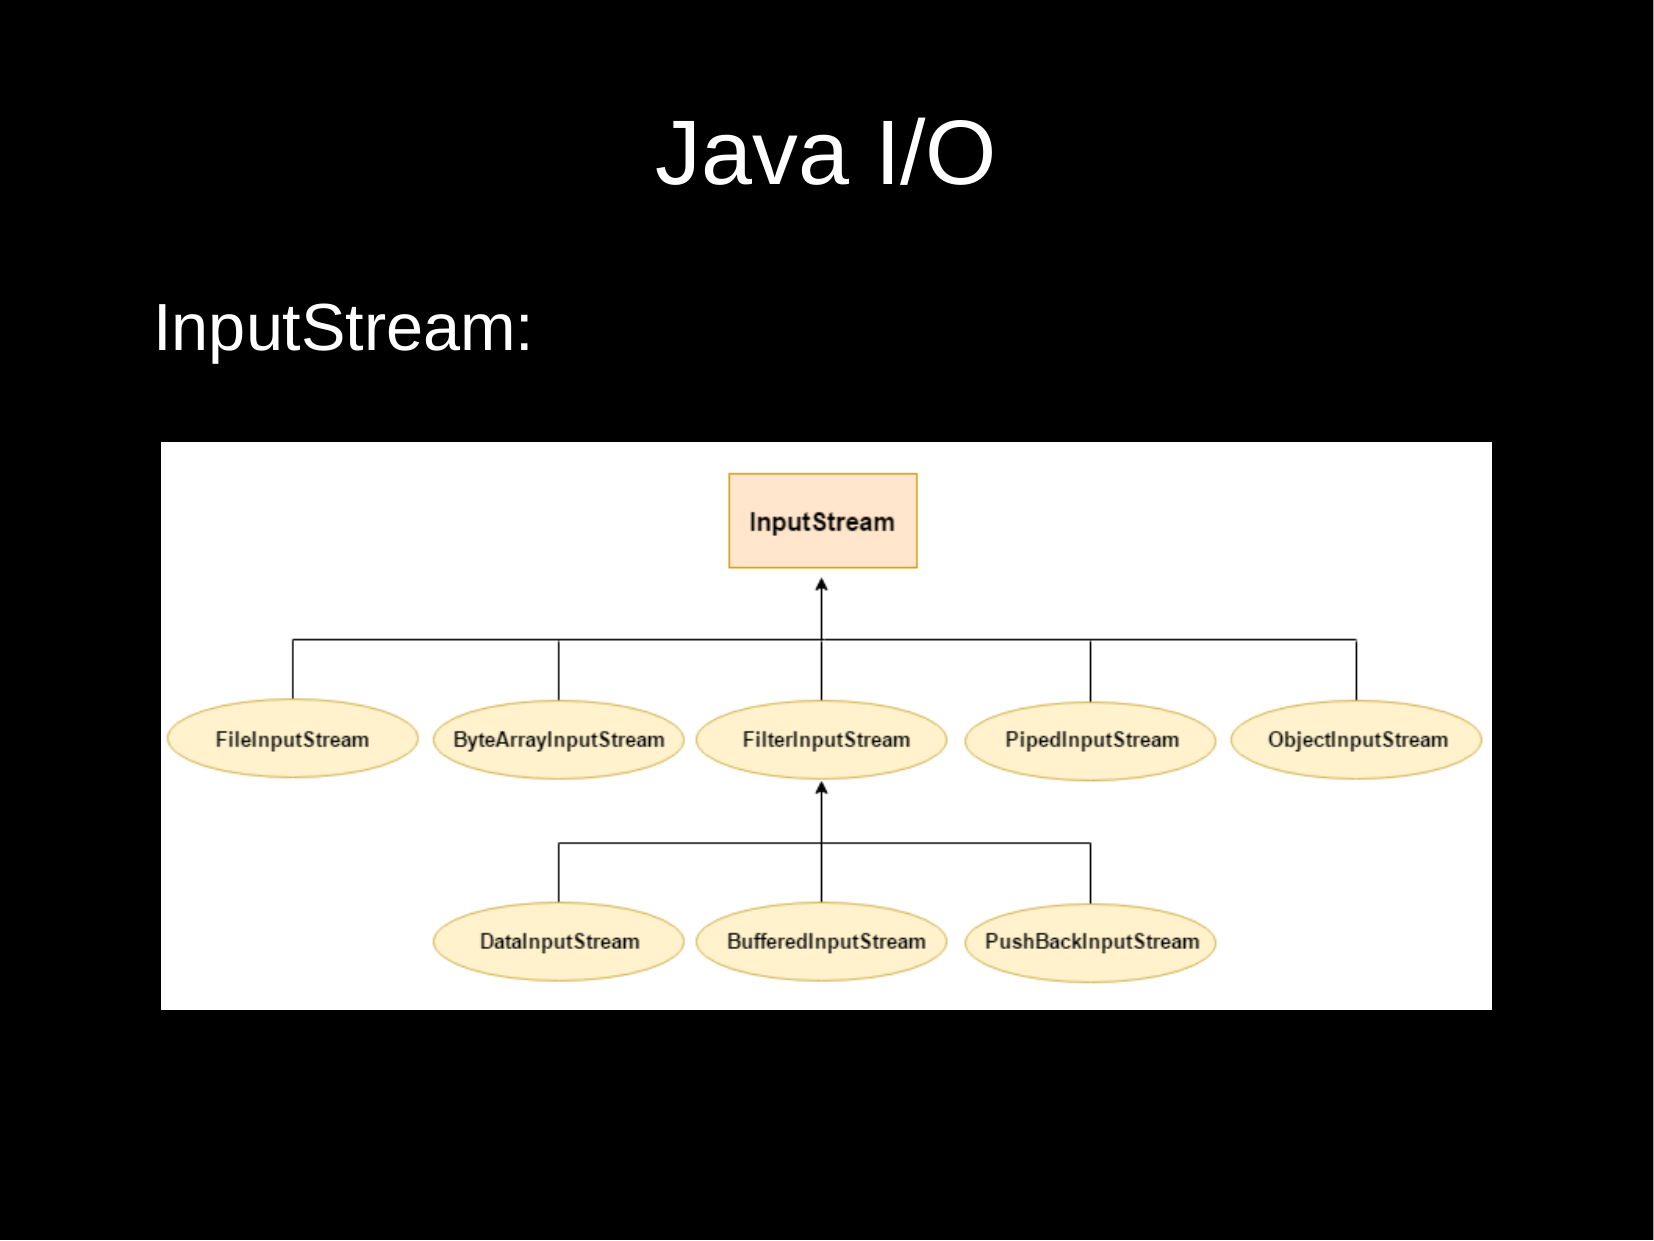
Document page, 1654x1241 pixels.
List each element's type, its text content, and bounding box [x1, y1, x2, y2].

picture [161, 442, 1492, 1010]
list InputStream: [82, 290, 1571, 1010]
title Java I/O [82, 49, 1571, 257]
